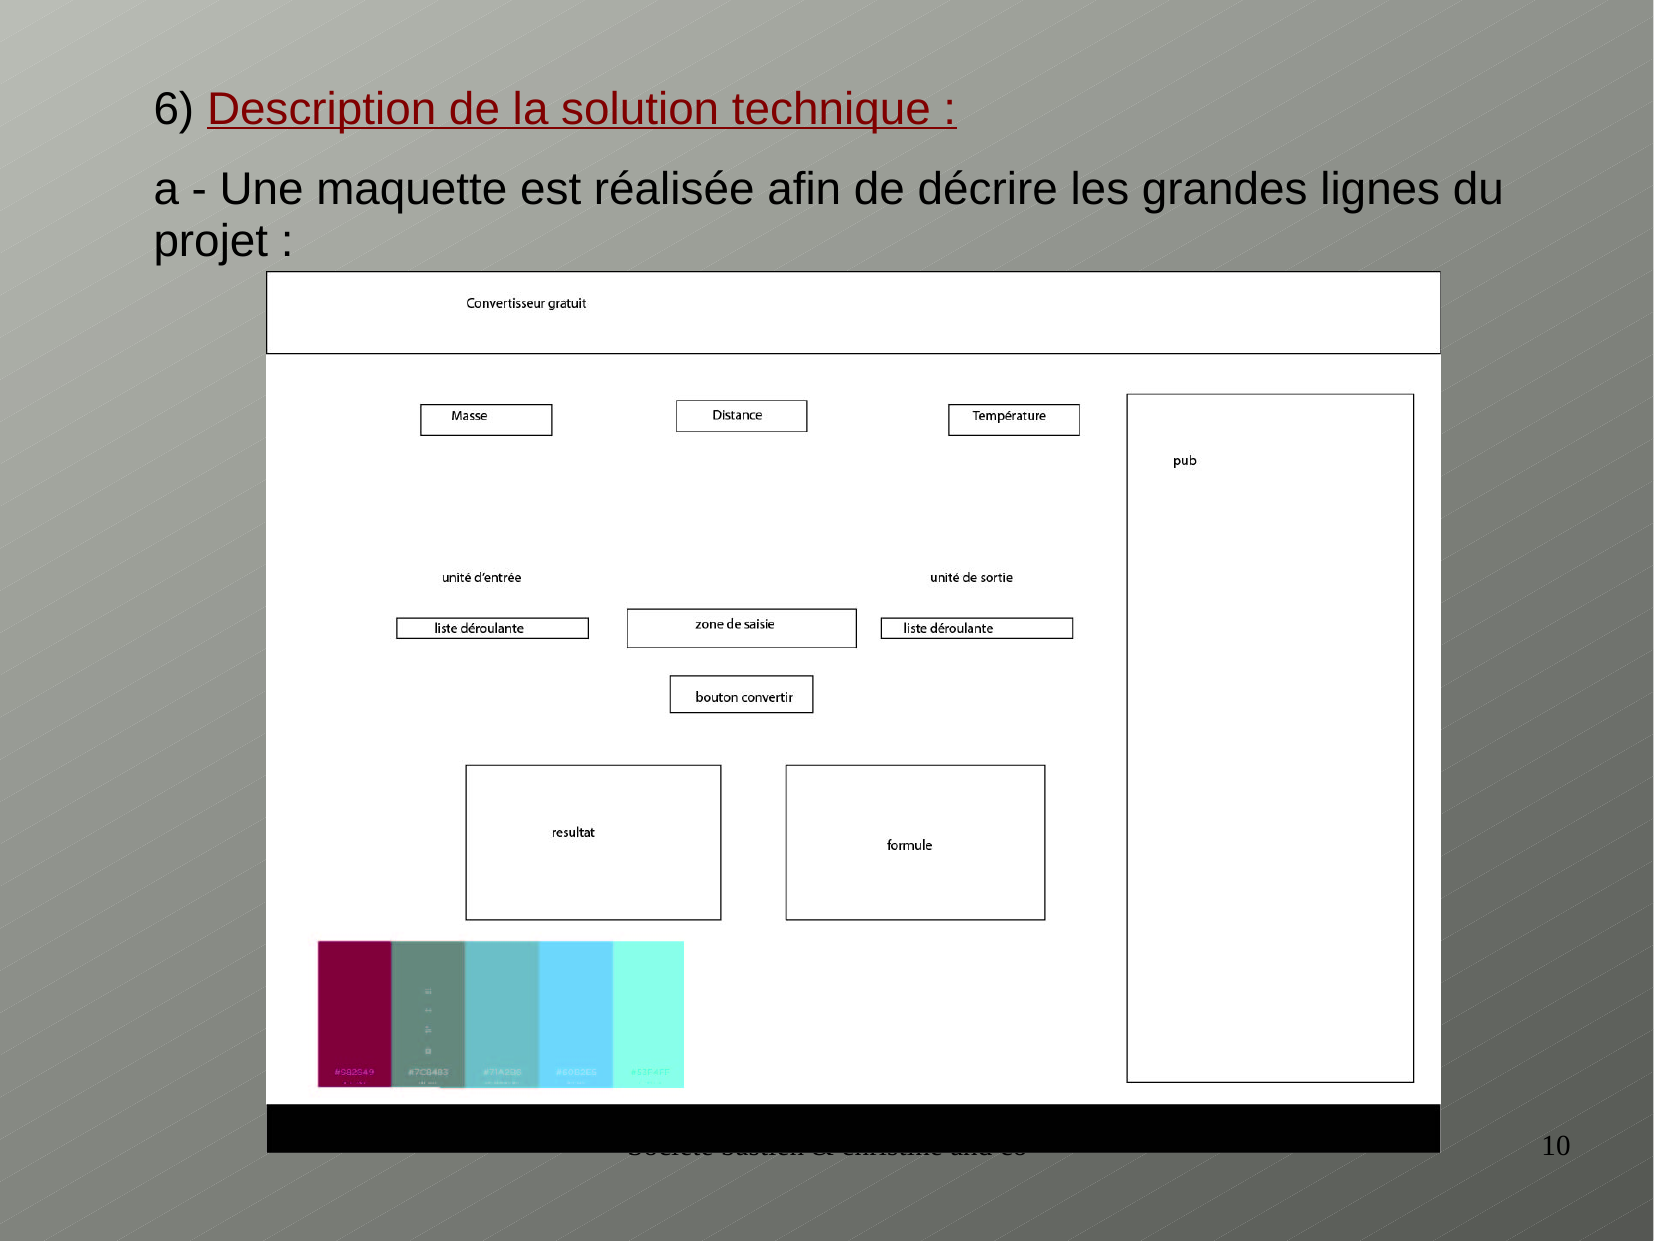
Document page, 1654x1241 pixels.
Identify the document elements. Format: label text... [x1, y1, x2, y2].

list 6) Description de la solution technique : a - Une maquette est réalisée afin de décrire les grandes lignes du projet : [82, 82, 1571, 1109]
picture [266, 271, 1441, 1153]
